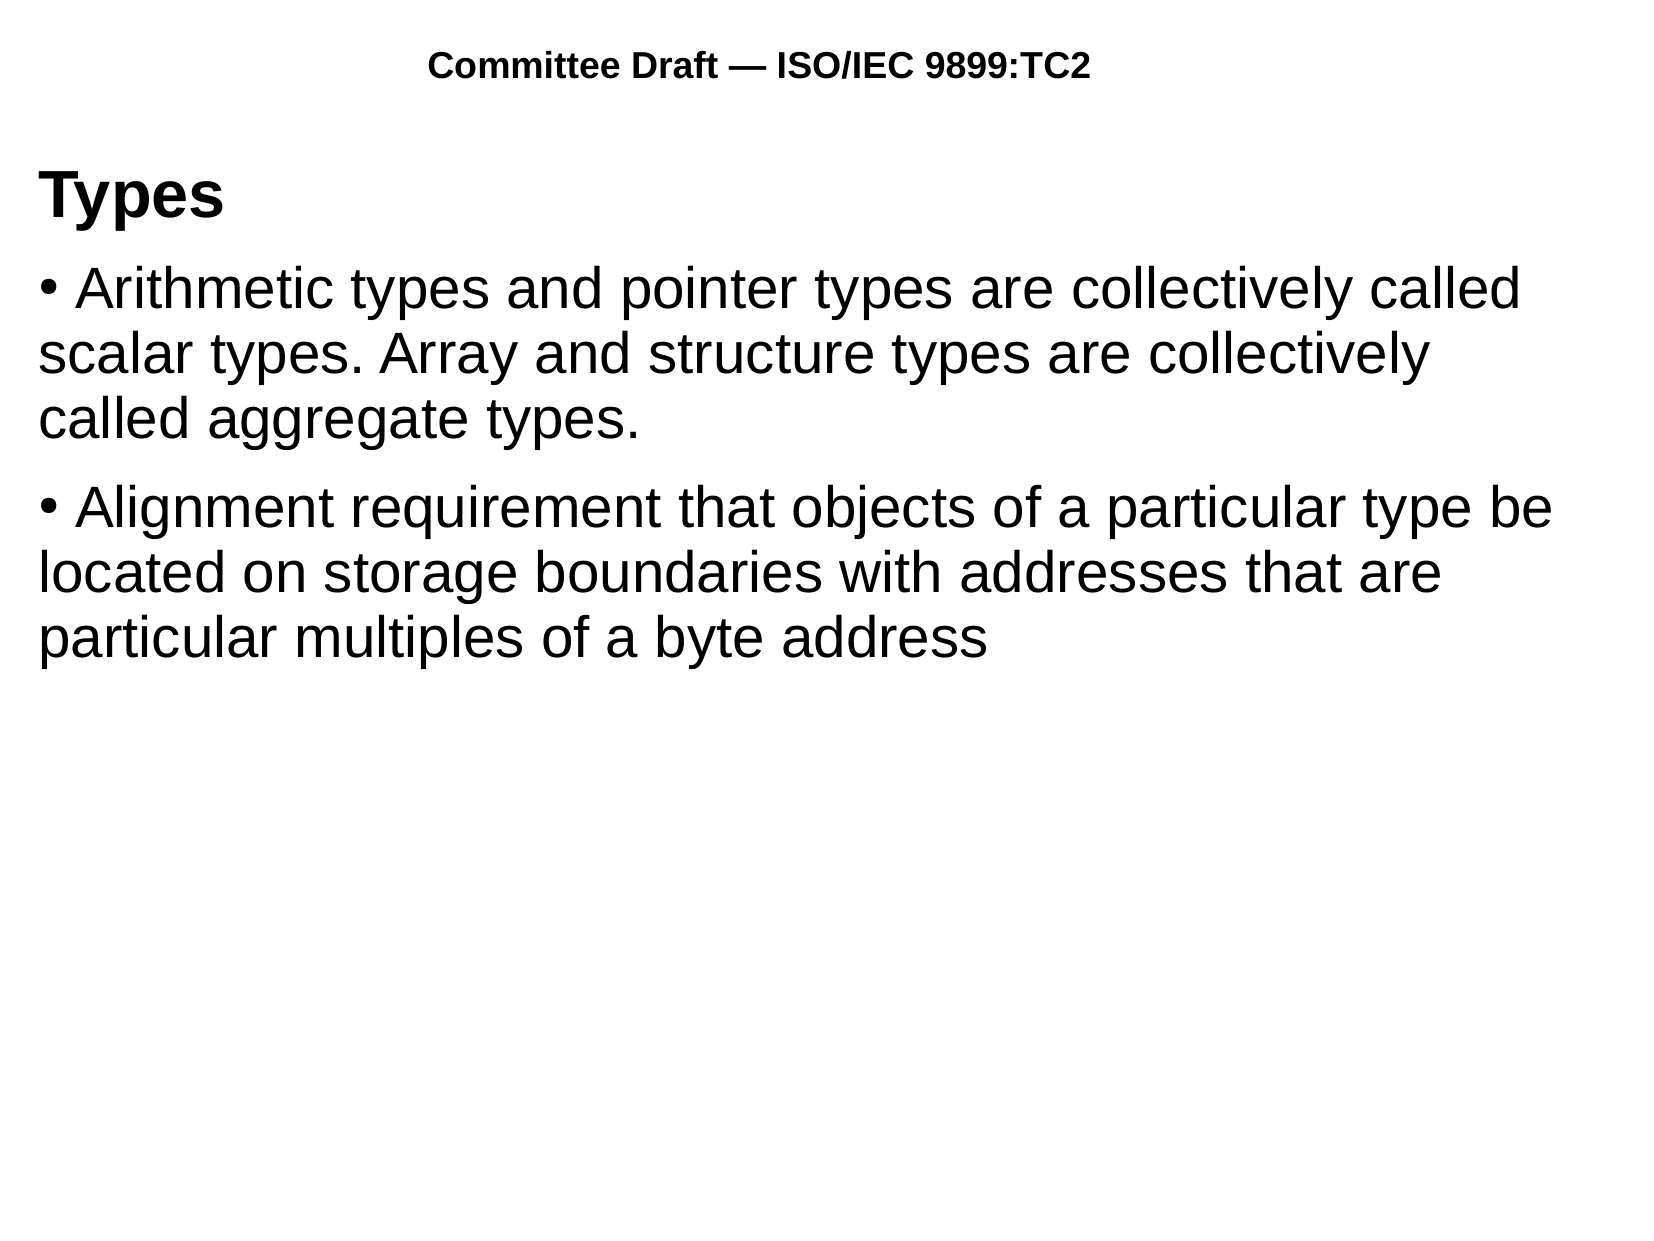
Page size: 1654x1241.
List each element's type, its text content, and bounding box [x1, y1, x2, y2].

text_box Types Arithmetic types and pointer types are collectively called scalar types. Array and structure types are collectively called aggregate types. Alignment requirement that objects of a particular type be located on storage boundaries with addresses that are particular multiples of a byte address [23, 150, 1576, 1201]
text_box Committee Draft — ISO/IEC 9899:TC2 [412, 37, 1107, 95]
